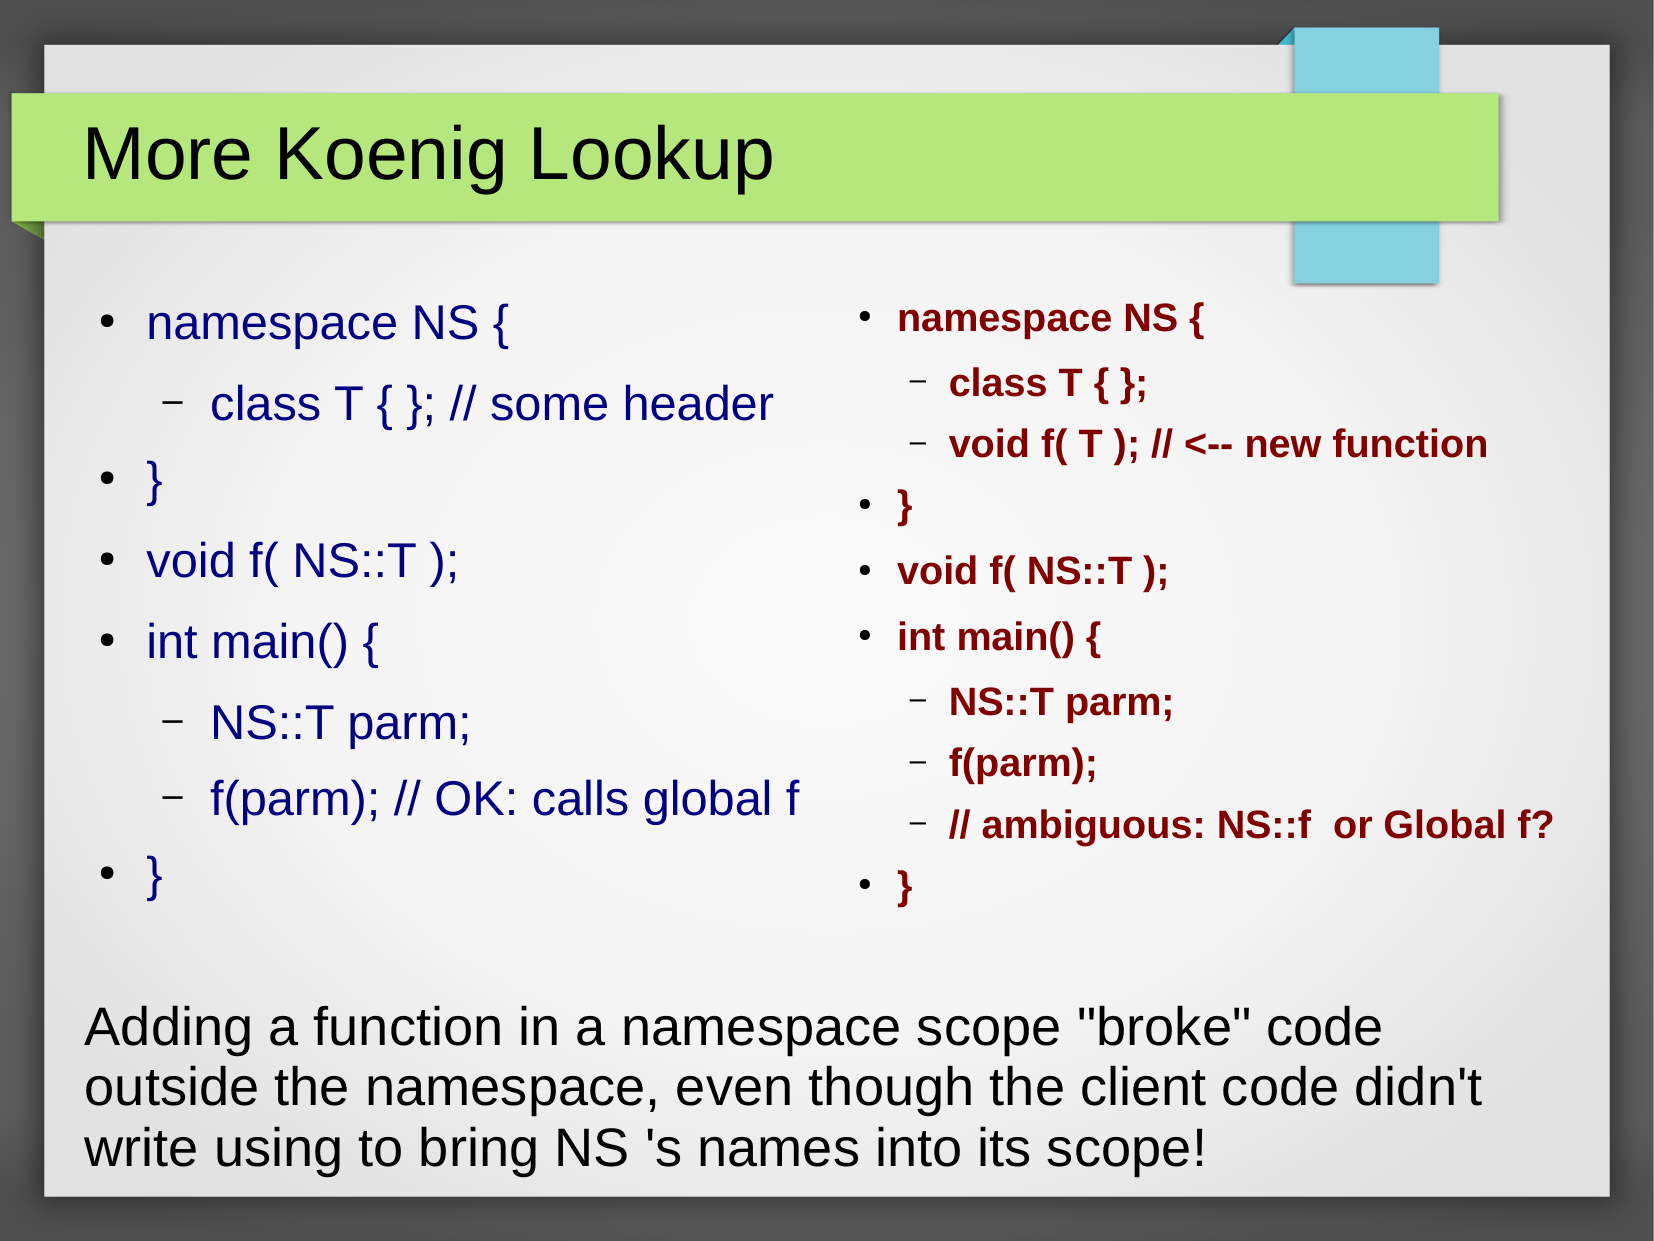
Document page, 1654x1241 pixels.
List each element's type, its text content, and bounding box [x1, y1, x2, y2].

title More Koenig Lookup [82, 94, 1264, 213]
list Adding a function in a namespace scope "broke" code outside the namespace, even though the client code didn't write using to bring NS 's names into its scope! [84, 996, 1574, 1181]
picture [0, 0, 1654, 1241]
list namespace NS { class T { }; void f( T ); // <-- new function } void f( NS::T ); int main() { NS::T parm; f(parm); // ambiguous: NS::f or Global f? } [845, 295, 1572, 910]
list namespace NS { class T { }; // some header } void f( NS::T ); int main() { NS::T parm; f(parm); // OK: calls global f } [82, 295, 809, 910]
